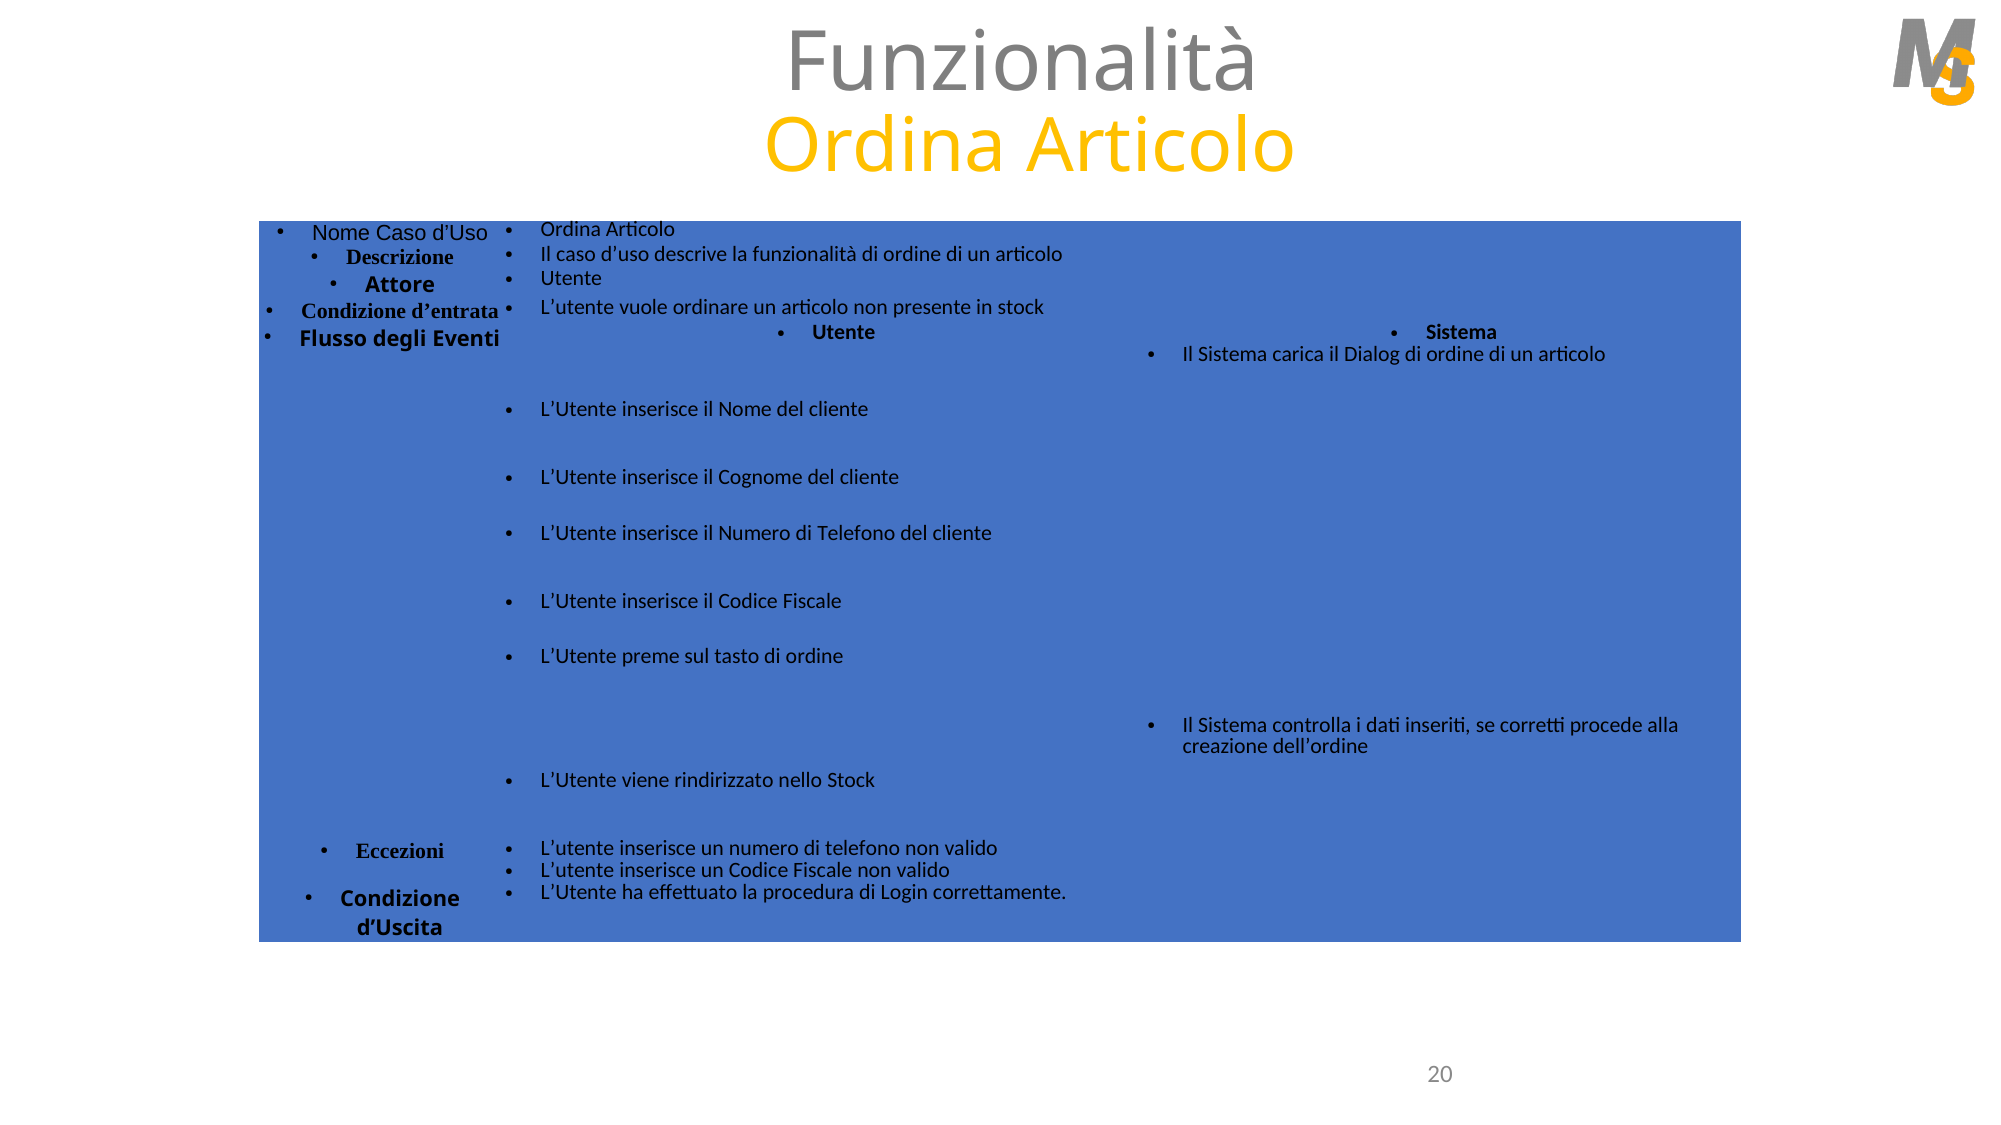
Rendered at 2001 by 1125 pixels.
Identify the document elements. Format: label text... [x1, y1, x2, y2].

table_cell [259, 771, 505, 840]
table_cell L’utente vuole ordinare un articolo non presente in stock [505, 299, 1741, 323]
table_header Ordina Articolo [505, 221, 1741, 245]
table_cell Descrizione [259, 245, 505, 269]
table_cell Utente [505, 323, 1147, 345]
table_cell L’Utente inserisce il Cognome del cliente [505, 469, 1147, 524]
text_box Ordina Articolo [748, 89, 1327, 196]
table_cell [1147, 648, 1741, 716]
table_cell [1147, 524, 1741, 592]
table_cell Condizione d’entrata [259, 299, 505, 323]
table_cell Il caso d’uso descrive la funzionalità di ordine di un articolo [505, 245, 1741, 269]
table_cell [505, 716, 1147, 771]
table_cell Il Sistema carica il Dialog di ordine di un articolo [1147, 345, 1741, 400]
table_cell [259, 648, 505, 716]
table_header Nome Caso d’Uso [259, 221, 505, 245]
table_cell [259, 469, 505, 524]
table_cell Eccezioni [259, 840, 505, 883]
table_cell L’Utente inserisce il Numero di Telefono del cliente [505, 524, 1147, 592]
table_cell [1147, 592, 1741, 648]
table_cell L’utente inserisce un numero di telefono non valido L’utente inserisce un Codice Fiscale non valido [505, 840, 1741, 883]
table_cell [505, 345, 1147, 400]
table_cell L’Utente viene rindirizzato nello Stock [505, 771, 1147, 840]
table_cell [259, 524, 505, 592]
table_cell [259, 716, 505, 771]
table_cell [1147, 400, 1741, 469]
table_cell L’Utente inserisce il Codice Fiscale [505, 592, 1147, 648]
table_cell Il Sistema controlla i dati inseriti, se corretti procede alla creazione dell’ordine [1147, 716, 1741, 771]
table_cell L’Utente inserisce il Nome del cliente [505, 400, 1147, 469]
table_cell Sistema [1147, 323, 1741, 345]
table_cell Flusso degli Eventi [259, 323, 505, 400]
text_box Funzionalità [759, 0, 1285, 89]
table_cell [1147, 771, 1741, 840]
table_cell [1147, 469, 1741, 524]
picture [1876, 0, 1993, 117]
table_cell [259, 592, 505, 648]
table_cell [259, 400, 505, 469]
text_box [1412, 1042, 1863, 1103]
table_cell Condizione d’Uscita [259, 883, 505, 942]
table_cell L’Utente ha effettuato la procedura di Login correttamente. [505, 883, 1741, 942]
table_cell L’Utente preme sul tasto di ordine [505, 648, 1147, 716]
table_cell Attore [259, 269, 505, 299]
table_cell Utente [505, 269, 1741, 299]
